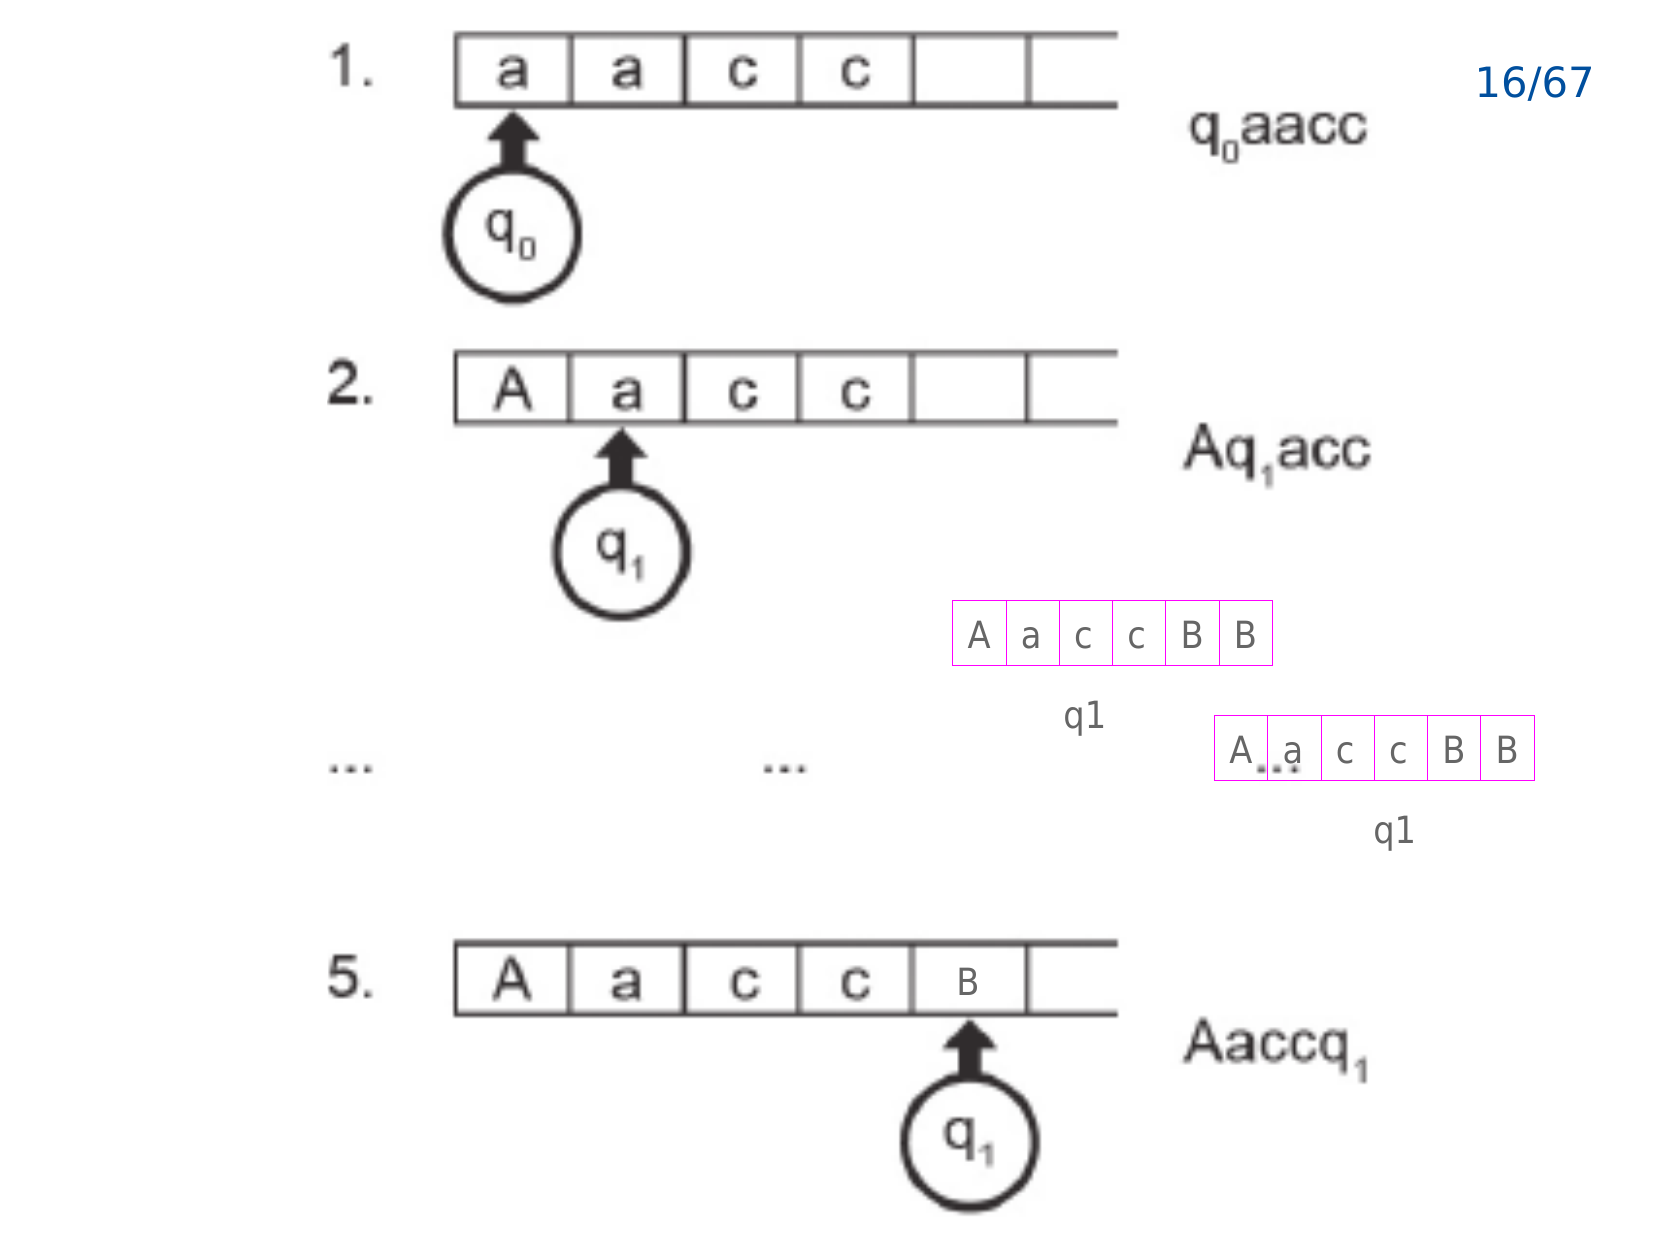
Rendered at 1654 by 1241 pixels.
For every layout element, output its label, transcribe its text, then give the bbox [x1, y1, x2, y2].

text_box B [1427, 715, 1480, 781]
text_box B [1219, 600, 1273, 666]
text_box A [1214, 715, 1267, 781]
text_box q1 [1048, 679, 1134, 747]
text_box c [1059, 600, 1112, 666]
text_box q1 [1358, 794, 1444, 863]
text_box A [952, 600, 1006, 666]
text_box B [941, 947, 995, 1012]
picture [327, 29, 1391, 1224]
text_box B [1480, 715, 1535, 781]
text_box B [1165, 600, 1219, 666]
text_box a [1267, 715, 1321, 781]
text_box c [1374, 715, 1427, 781]
text_box c [1112, 600, 1165, 666]
text_box c [1321, 715, 1374, 781]
text_box a [1006, 600, 1059, 666]
